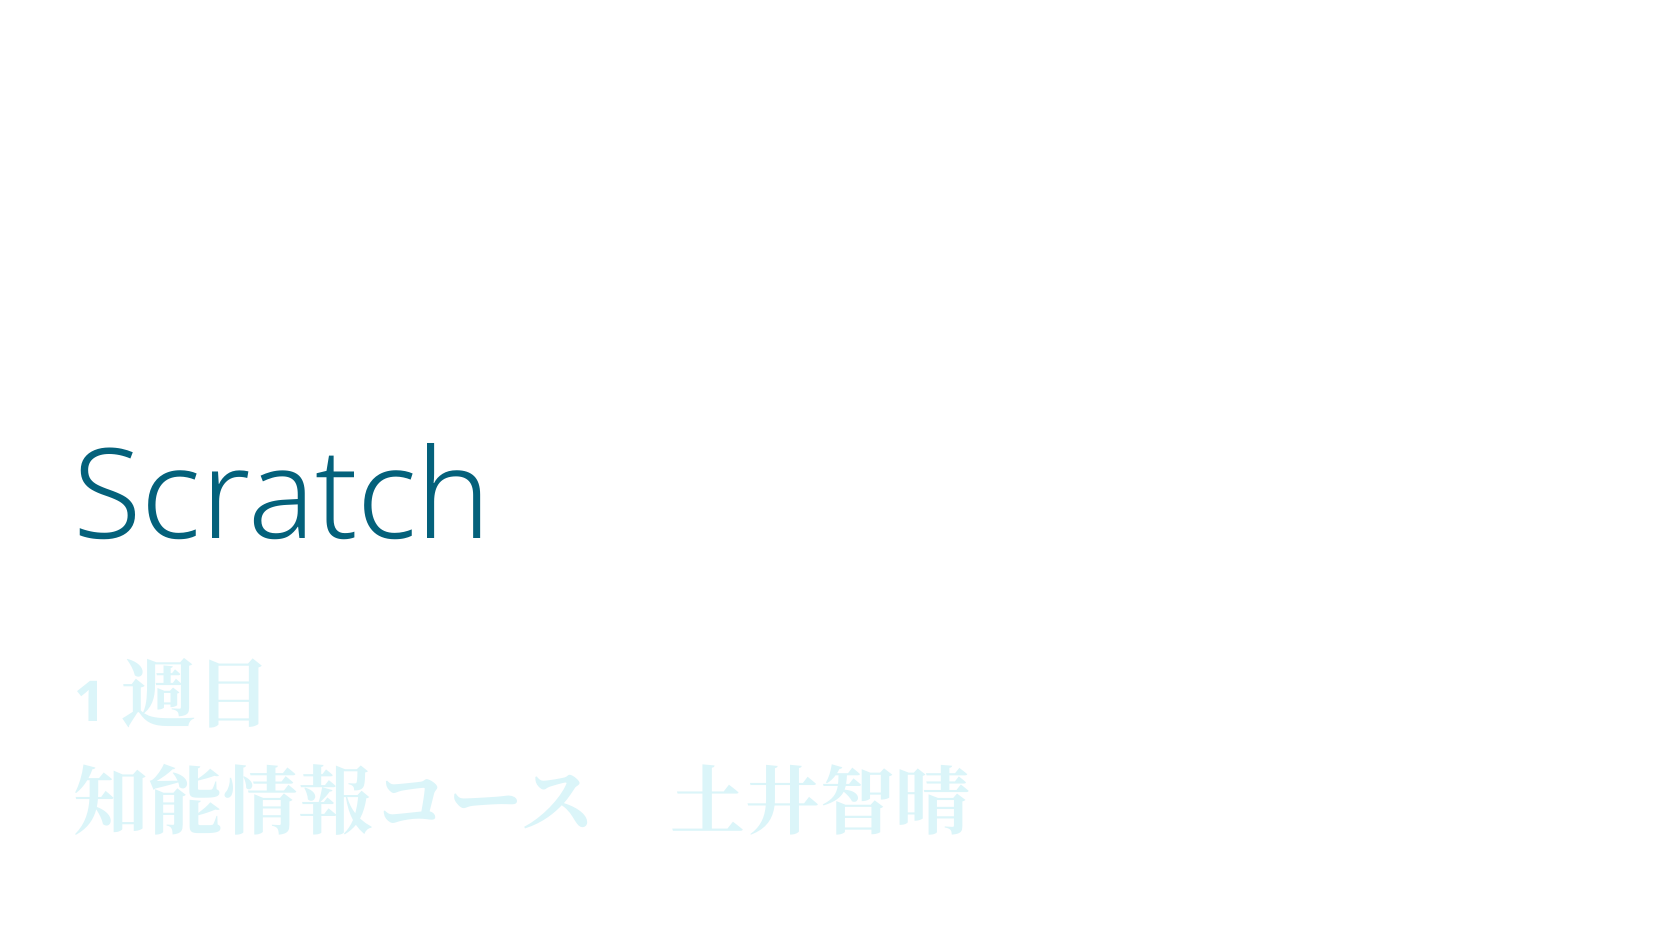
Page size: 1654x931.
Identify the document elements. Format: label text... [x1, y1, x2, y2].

subtitle 1週目 知能情報コース 土井智晴 [73, 634, 1551, 851]
title Scratch [73, 44, 1551, 576]
